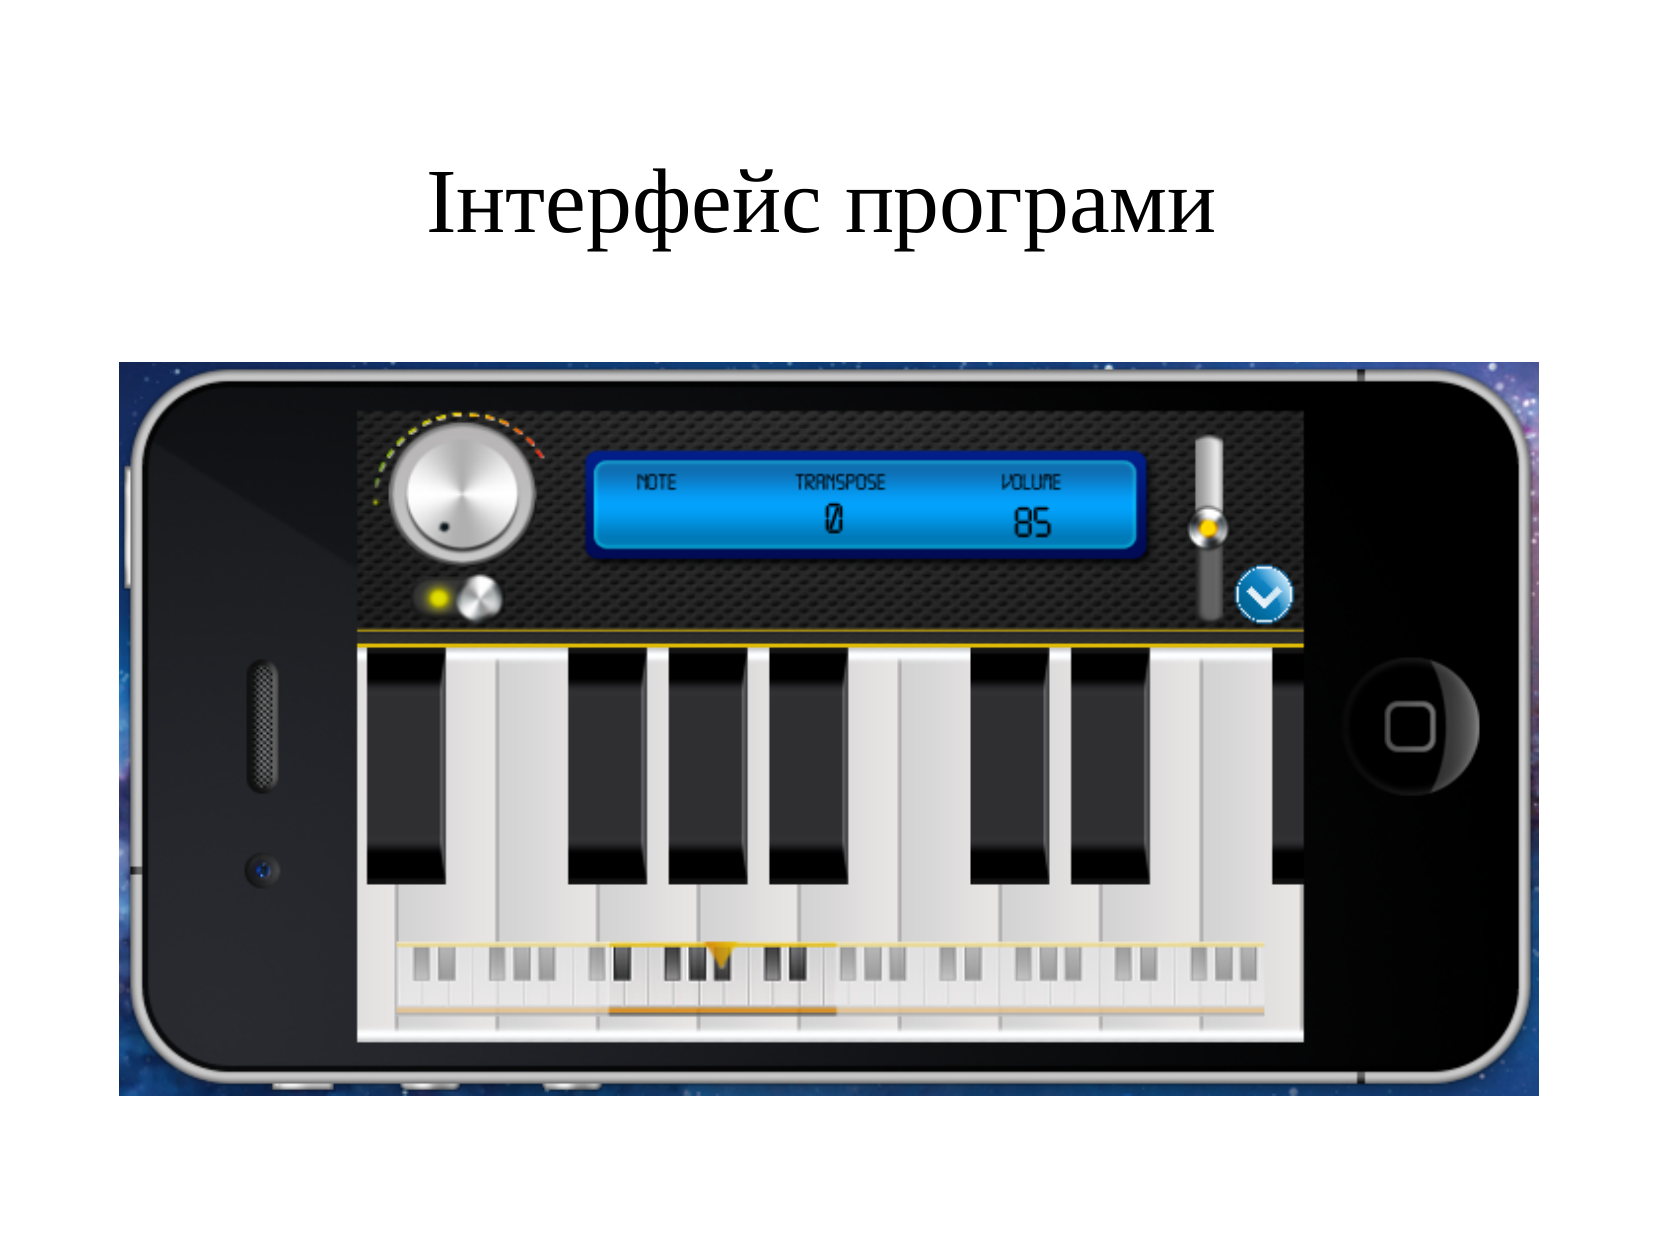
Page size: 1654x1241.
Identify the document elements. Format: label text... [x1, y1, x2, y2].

picture [119, 362, 1539, 1096]
text_box Інтерфейс програми [234, 150, 1410, 253]
